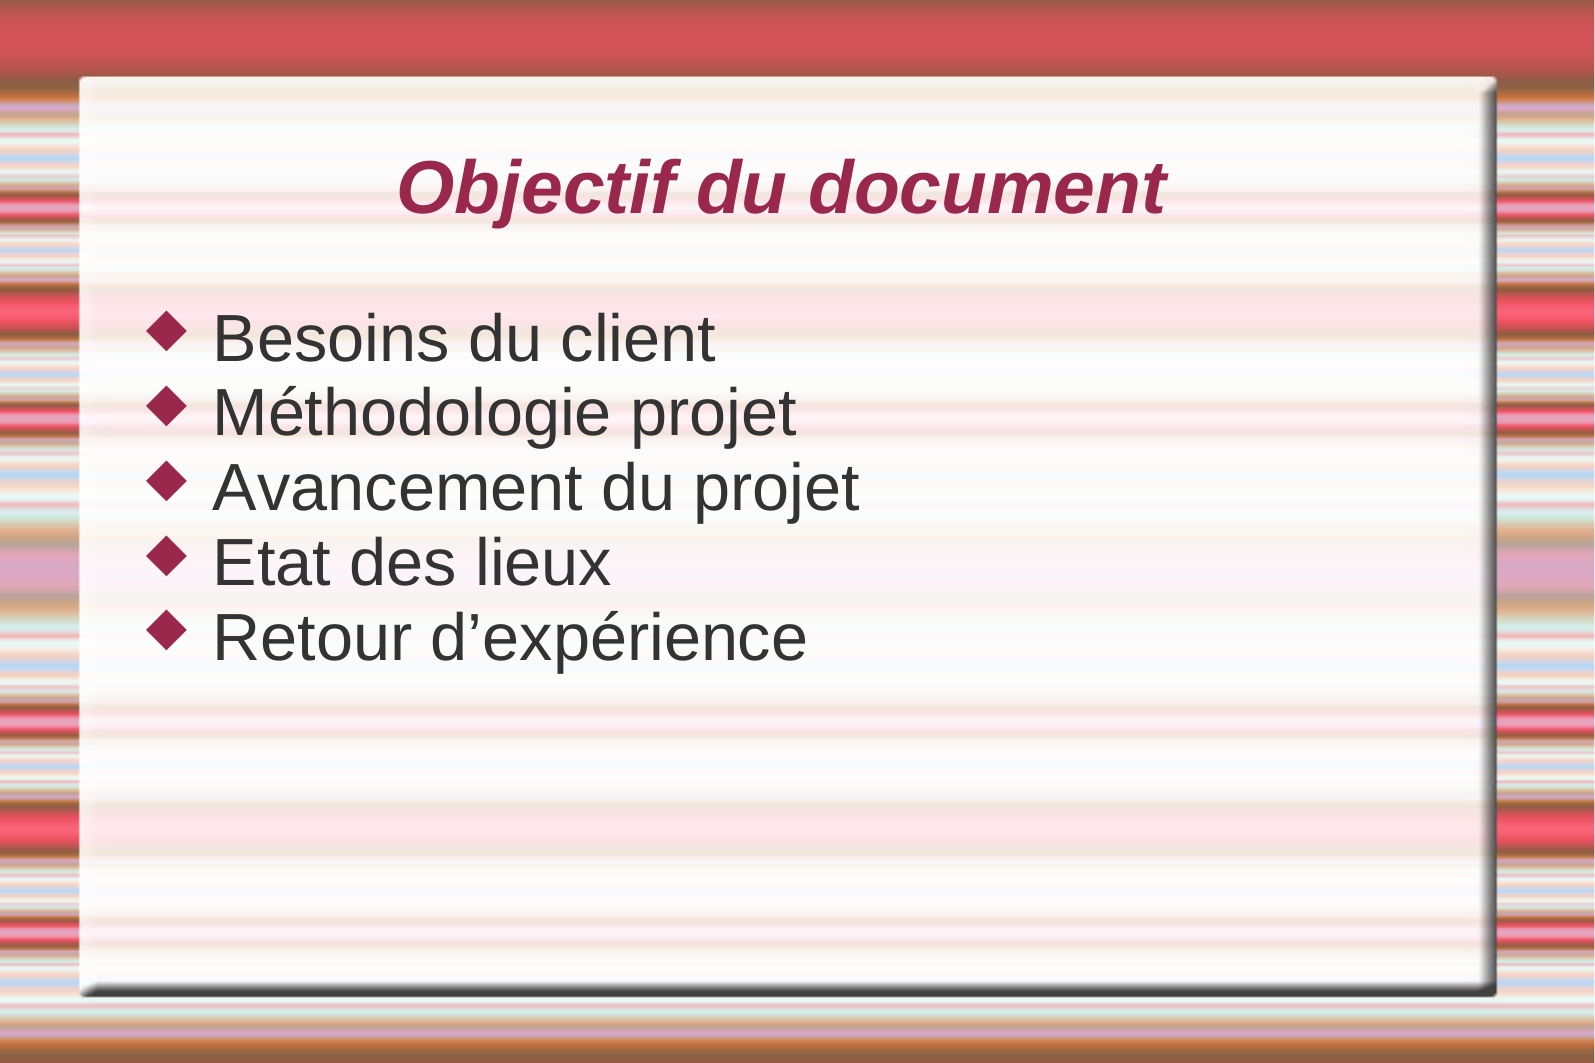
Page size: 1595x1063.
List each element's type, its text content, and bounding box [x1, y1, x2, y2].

list Besoins du client Méthodologie projet Avancement du projet Etat des lieux Retour d’expérience [130, 300, 1462, 971]
title Objectif du document [85, 98, 1479, 276]
picture [0, 0, 1595, 1063]
